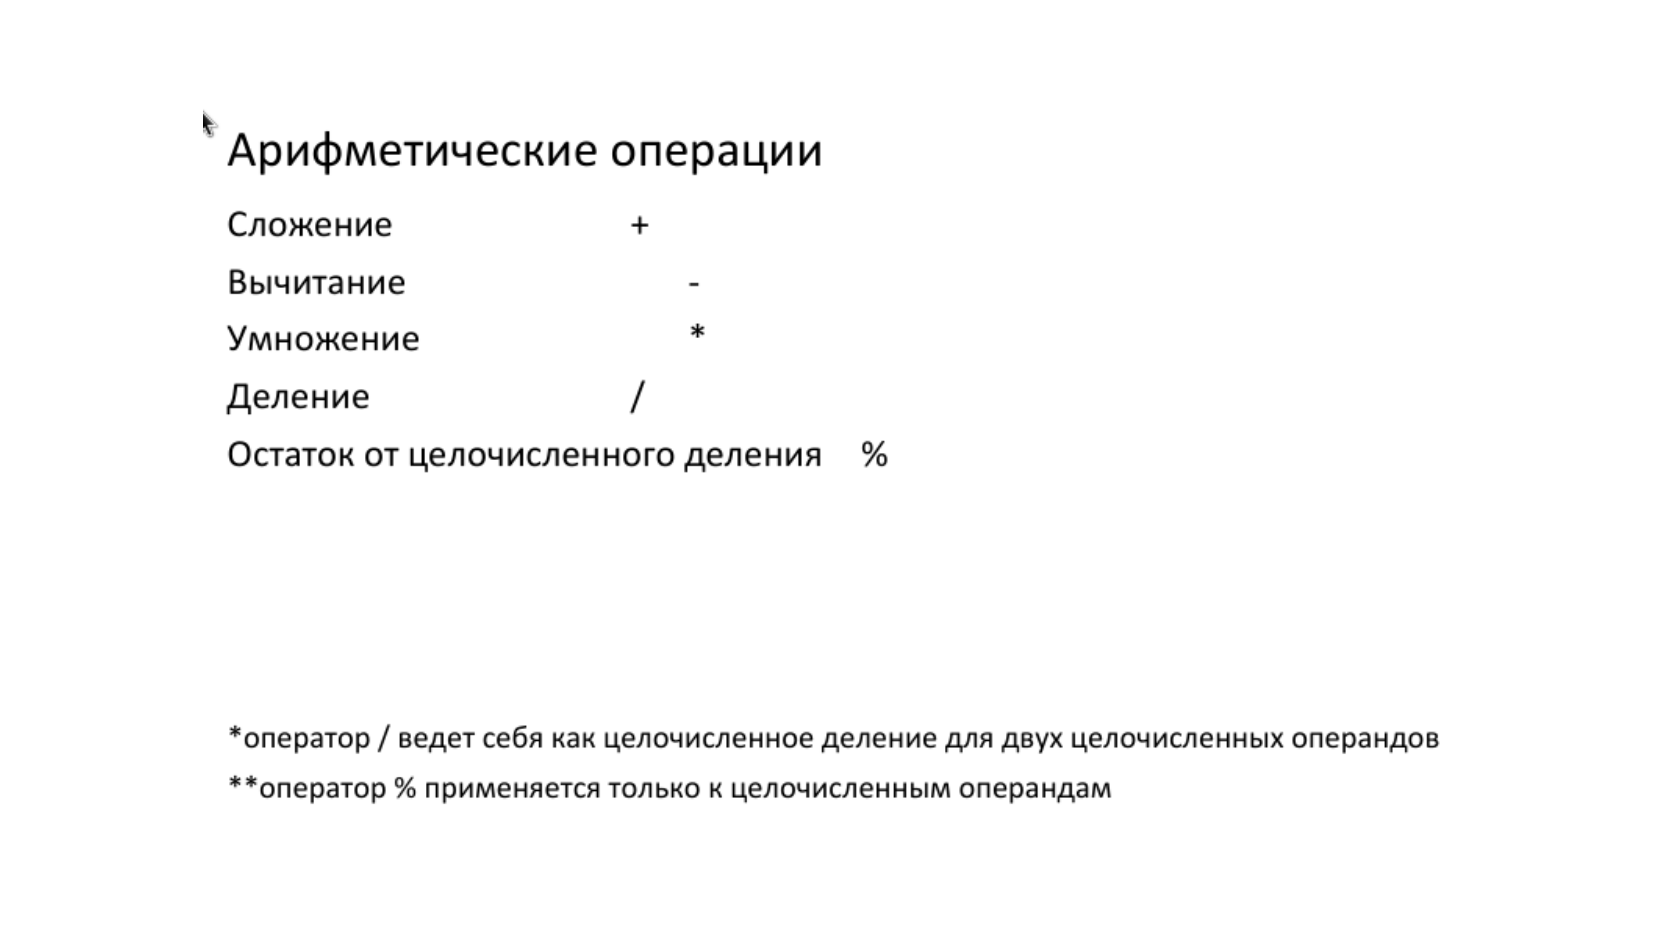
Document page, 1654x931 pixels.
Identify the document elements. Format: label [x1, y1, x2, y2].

picture [203, 108, 1460, 827]
